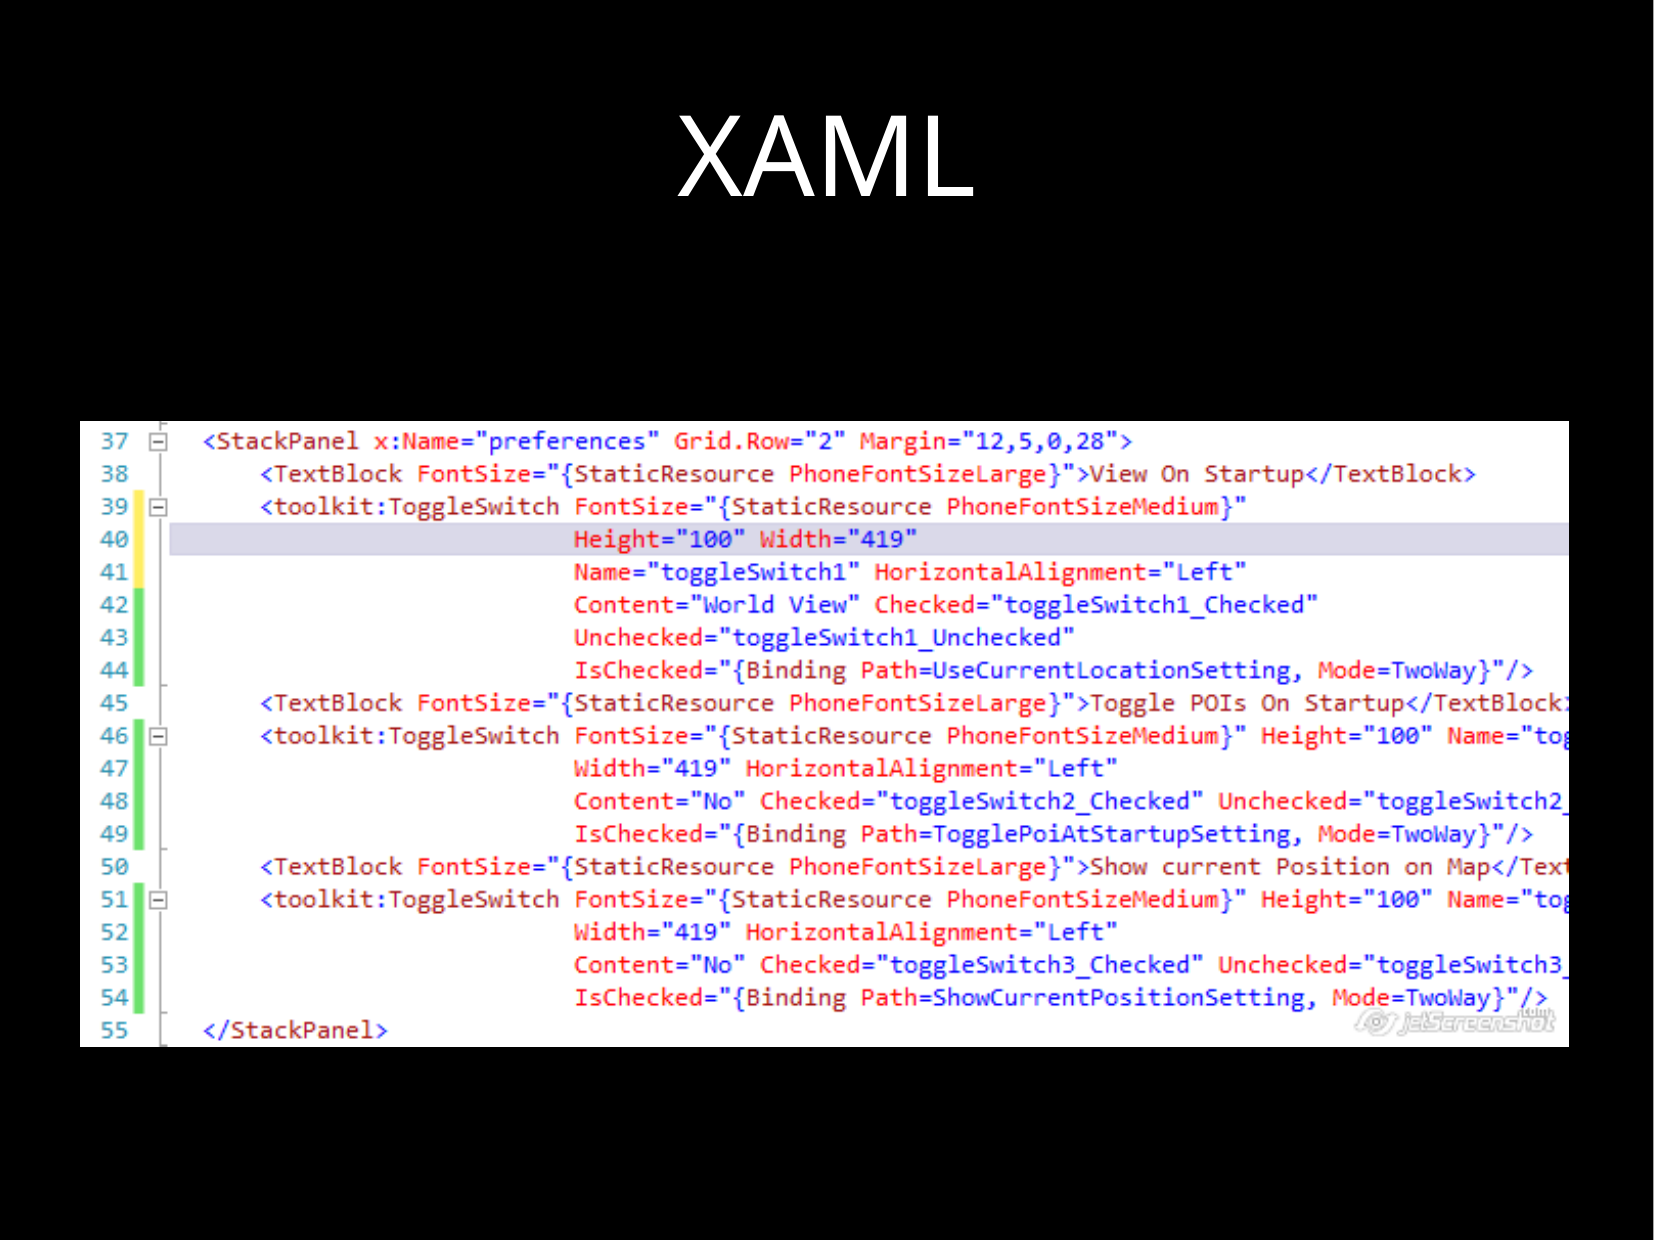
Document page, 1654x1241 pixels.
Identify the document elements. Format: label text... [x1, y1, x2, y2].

title XAML [82, 49, 1571, 257]
picture [80, 421, 1569, 1047]
